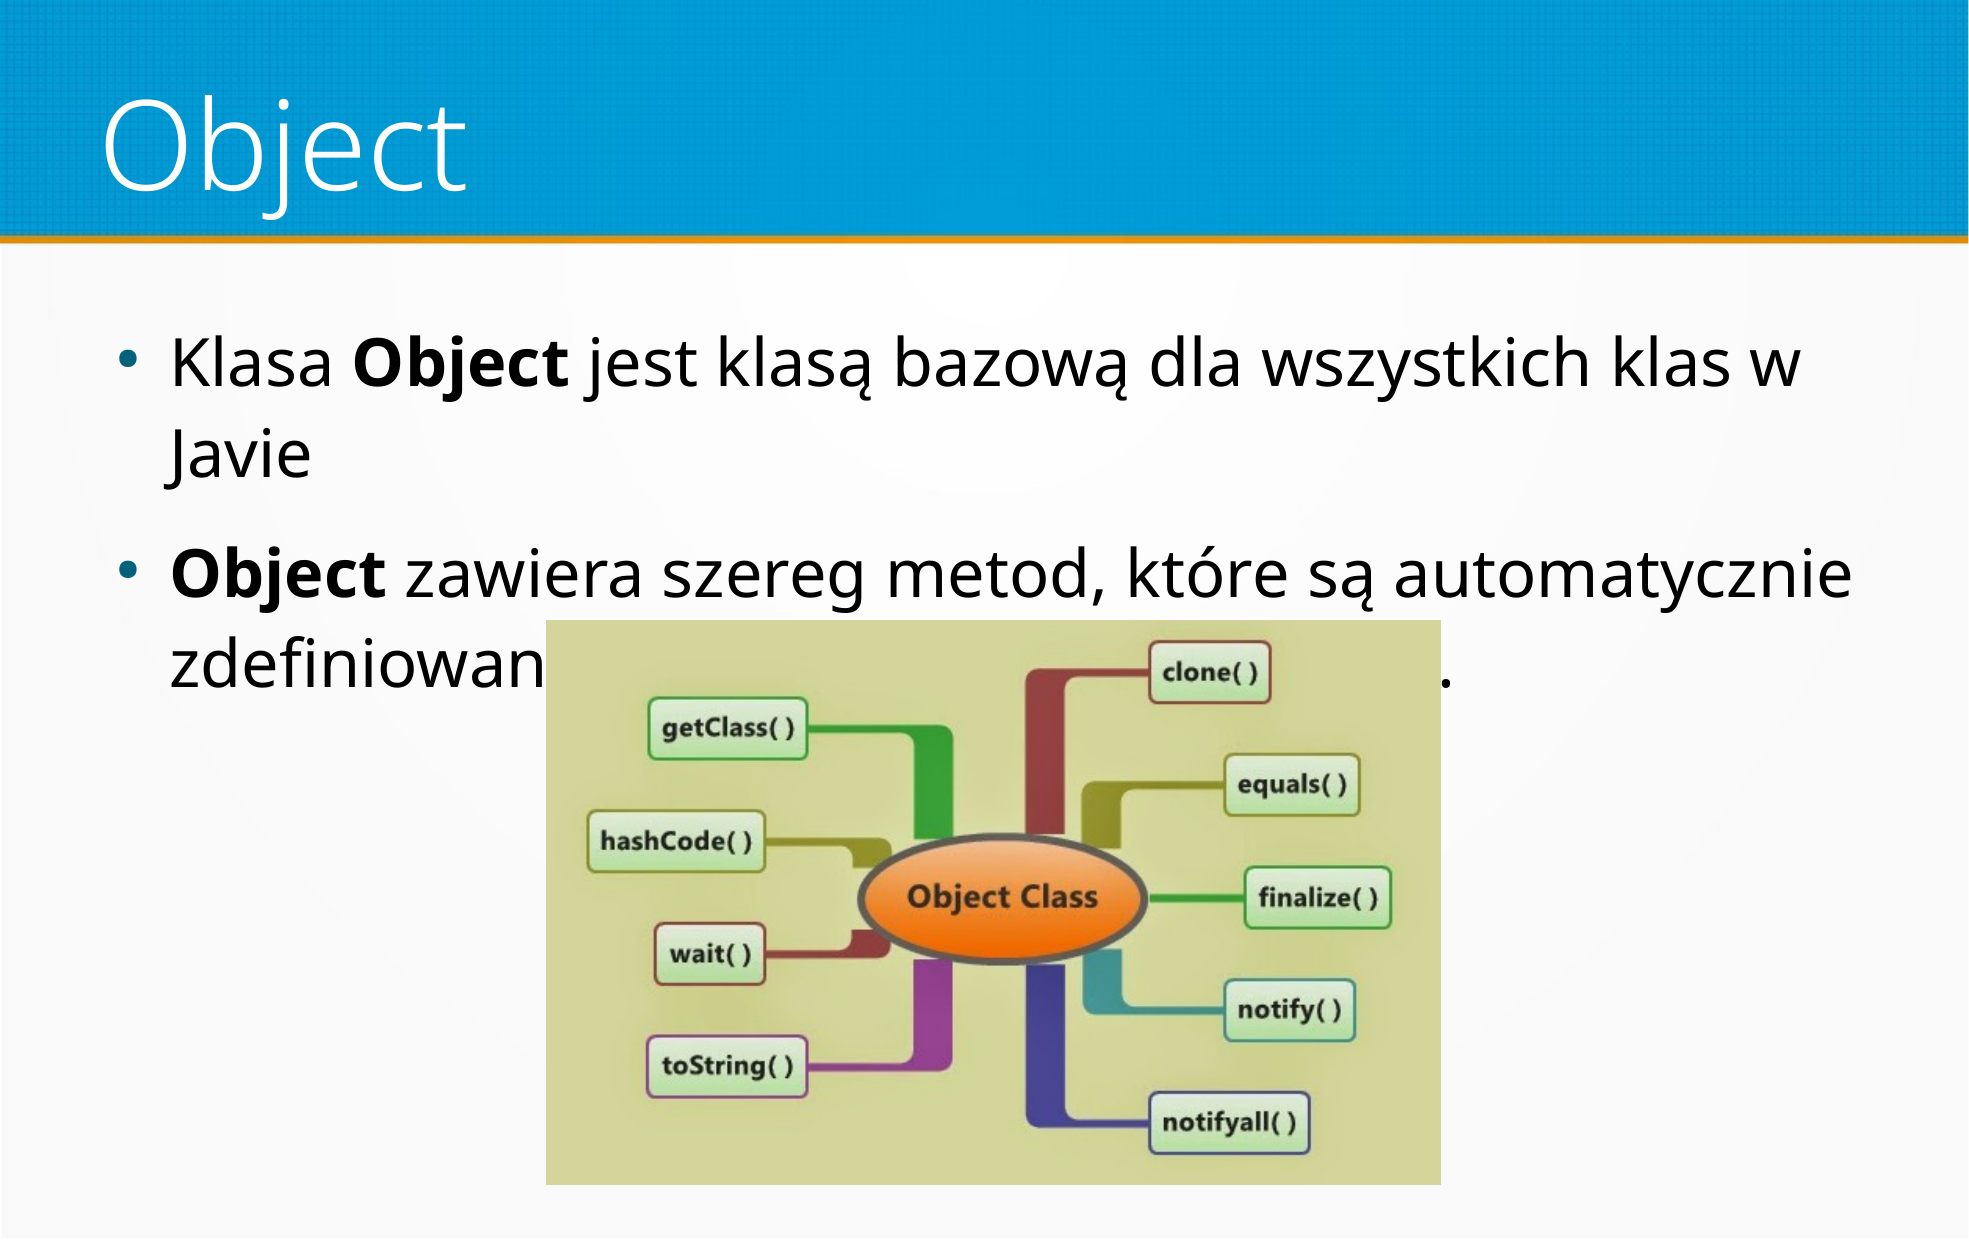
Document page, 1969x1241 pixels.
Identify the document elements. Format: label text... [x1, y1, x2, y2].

list Klasa Object jest klasą bazową dla wszystkich klas w Javie Object zawiera szereg metod, które są automatycznie zdefiniowane w każdej utworzonej klasie. [98, 315, 1861, 1081]
title Object [98, 19, 1870, 227]
picture [0, 233, 1969, 1241]
